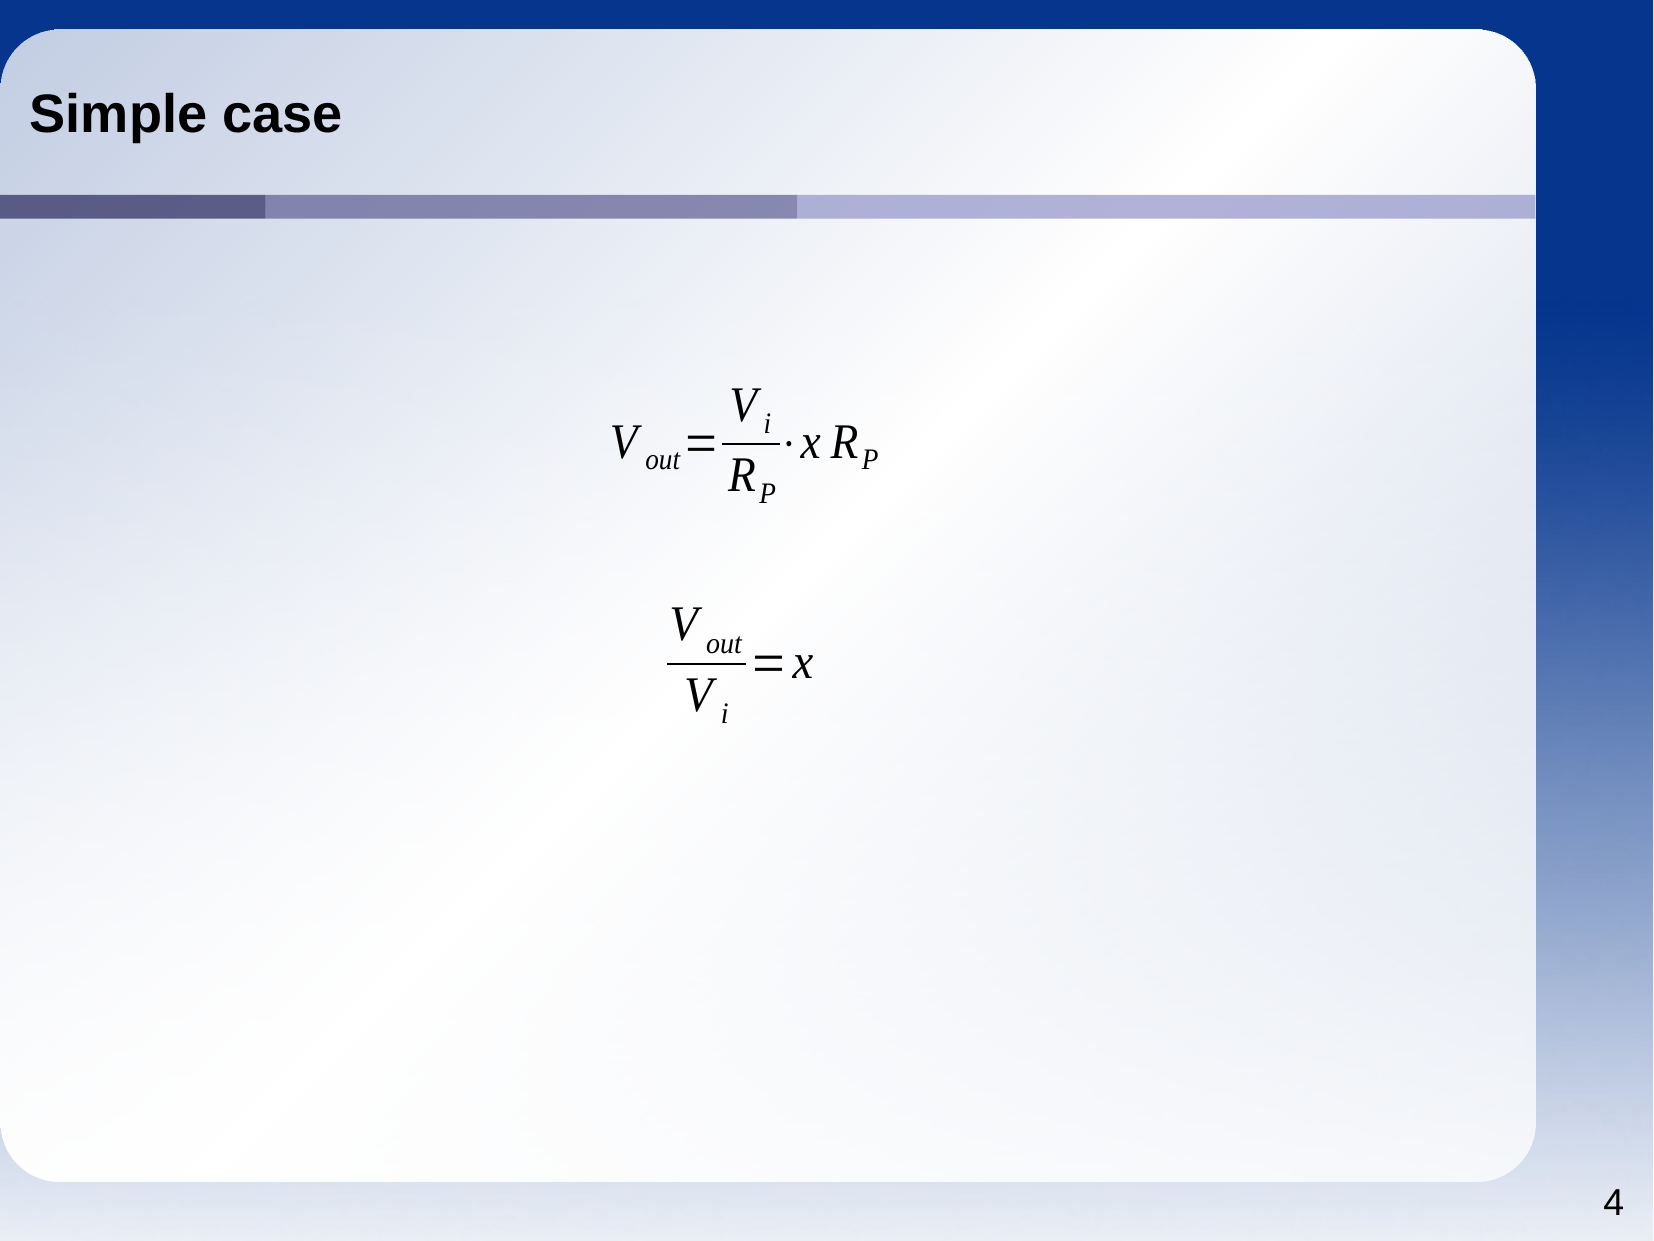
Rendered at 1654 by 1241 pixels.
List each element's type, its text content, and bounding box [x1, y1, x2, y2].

picture [0, 0, 1654, 1241]
title Simple case [29, 49, 1506, 178]
chart [659, 597, 821, 730]
chart [604, 377, 886, 510]
